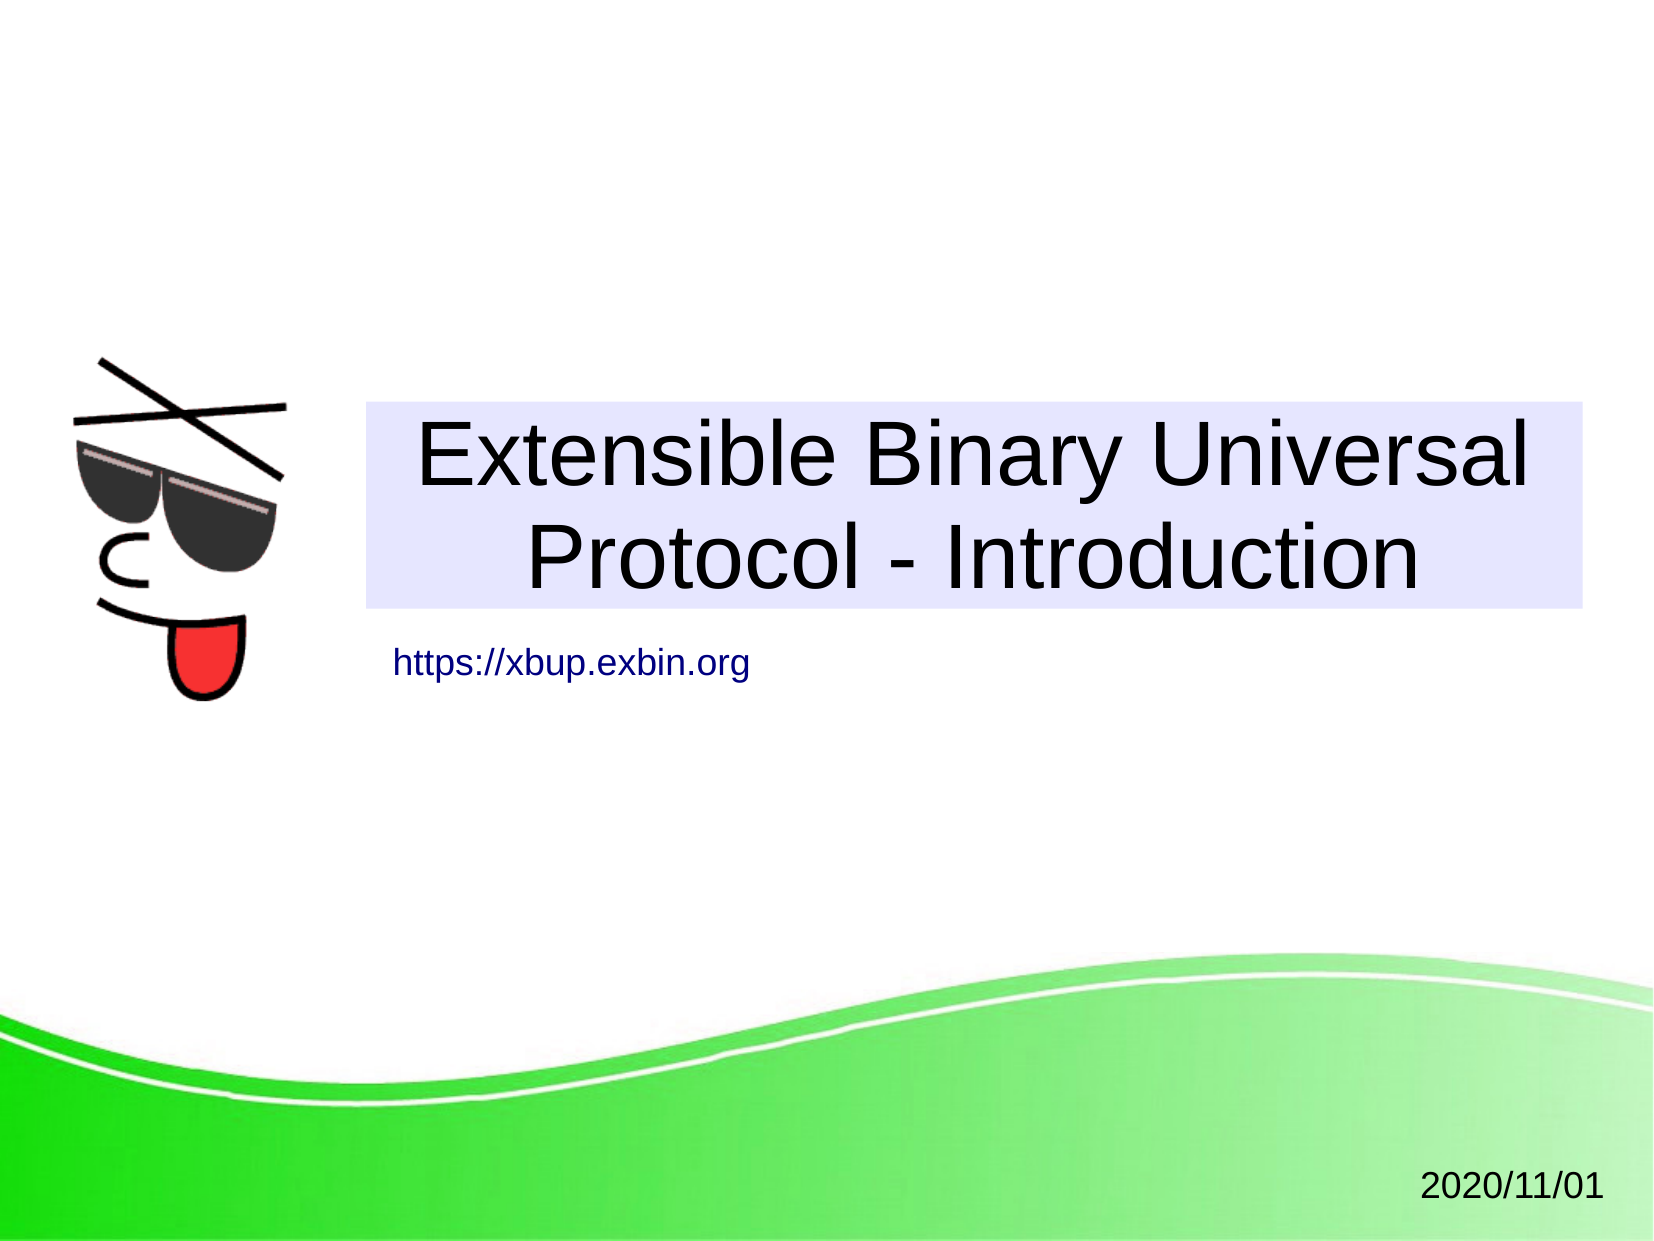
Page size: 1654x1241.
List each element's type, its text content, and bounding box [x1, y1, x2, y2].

text_box https://xbup.exbin.org [377, 634, 766, 692]
title Extensible Binary Universal Protocol - Introduction [366, 401, 1583, 609]
picture [0, 952, 1654, 1241]
text_box 2020/11/01 [1405, 1157, 1630, 1215]
picture [53, 330, 319, 722]
